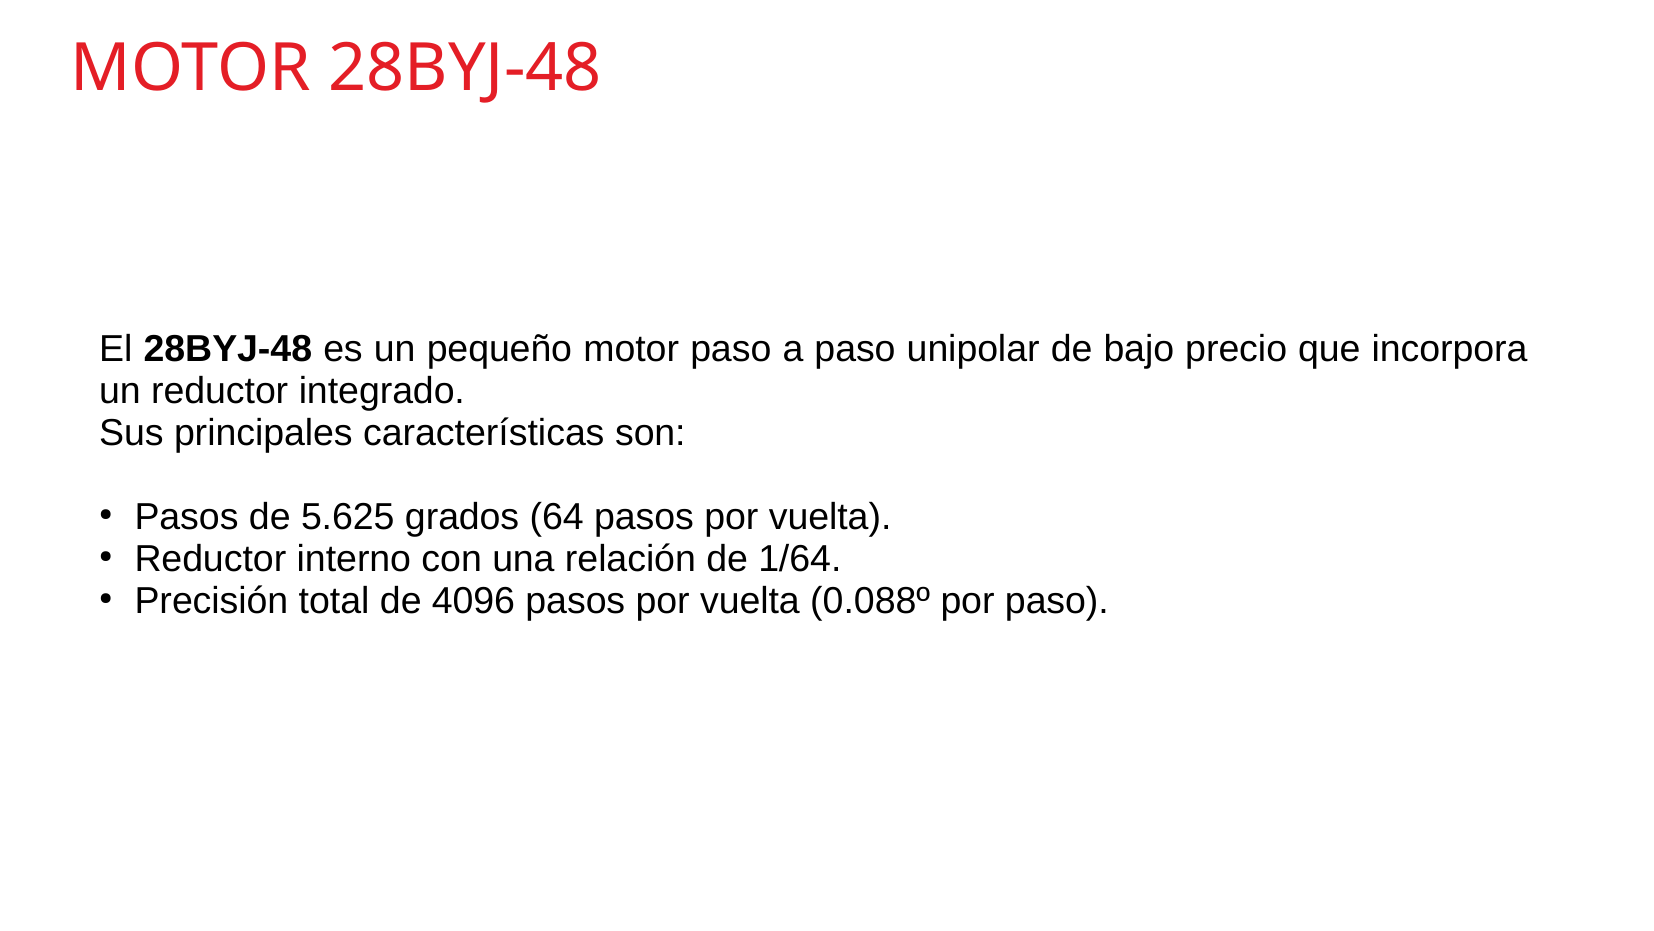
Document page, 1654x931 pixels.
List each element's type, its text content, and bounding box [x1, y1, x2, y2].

text_box El 28BYJ-48 es un pequeño motor paso a paso unipolar de bajo precio que incorpora un reductor integrado. Sus principales características son: Pasos de 5.625 grados (64 pasos por vuelta). Reductor interno con una relación de 1/64. Precisión total de 4096 pasos por vuelta (0.088º por paso). [84, 319, 1570, 655]
title MOTOR 28BYJ-48 [70, 11, 1347, 118]
